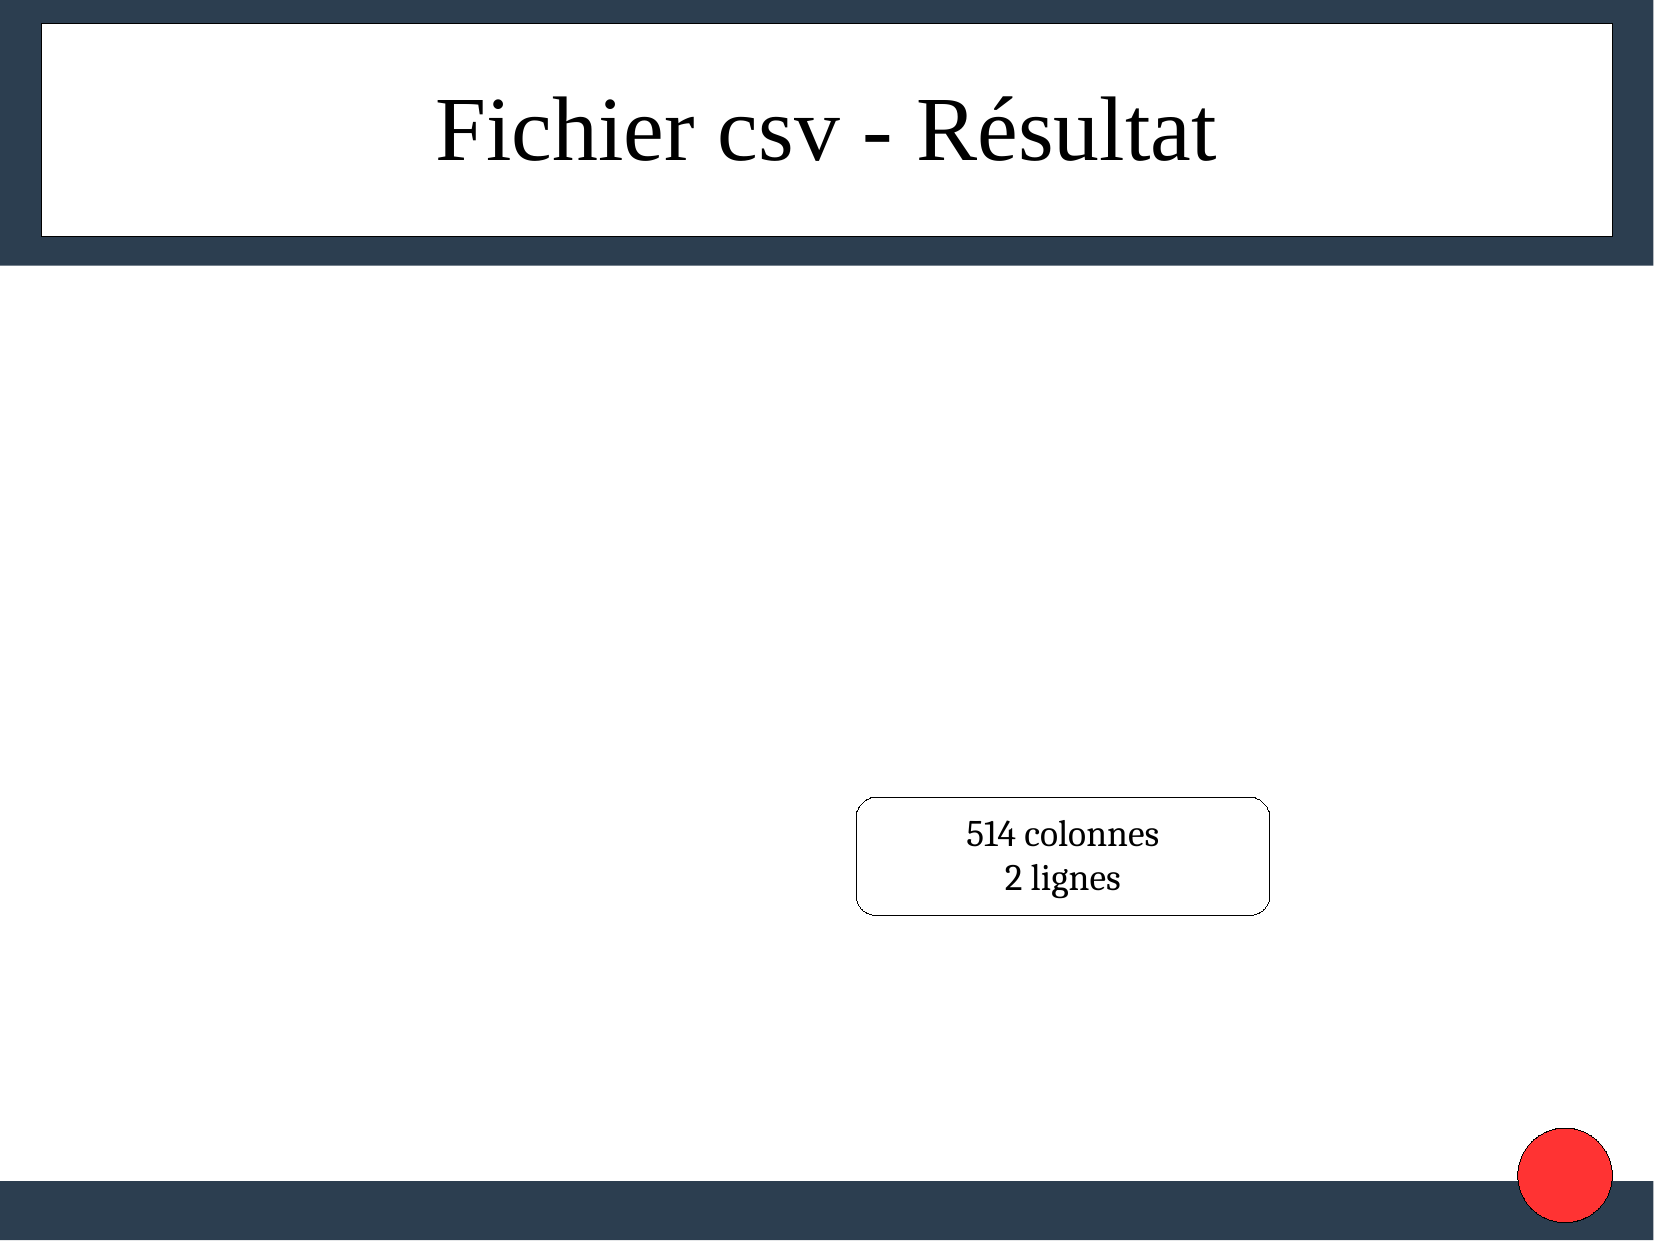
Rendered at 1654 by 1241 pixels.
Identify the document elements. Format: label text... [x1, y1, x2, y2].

text_box 514 colonnes 2 lignes [856, 797, 1270, 916]
text_box [1517, 1128, 1613, 1223]
text_box Fichier csv - Résultat [41, 23, 1613, 237]
